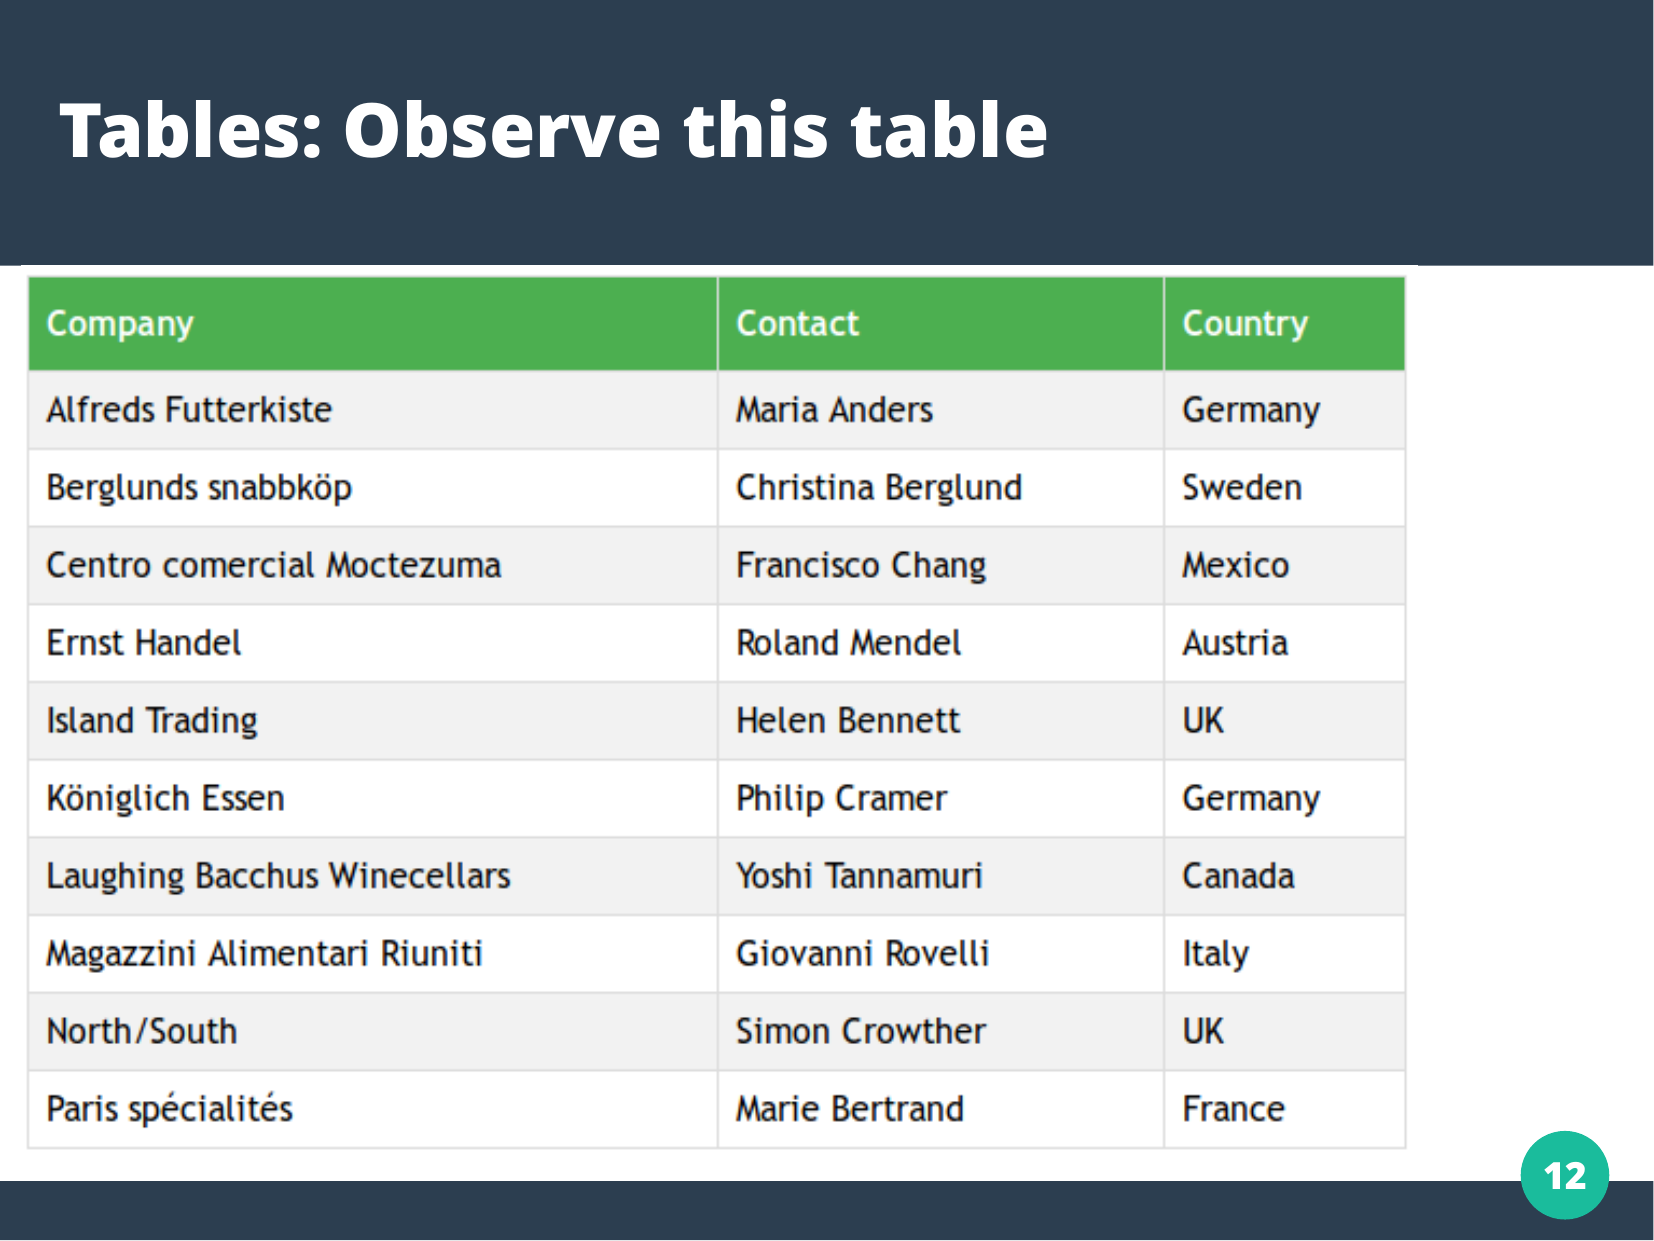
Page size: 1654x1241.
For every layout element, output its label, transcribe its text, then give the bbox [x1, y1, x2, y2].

picture [21, 265, 1418, 1167]
title Tables: Observe this table [59, 49, 1595, 207]
